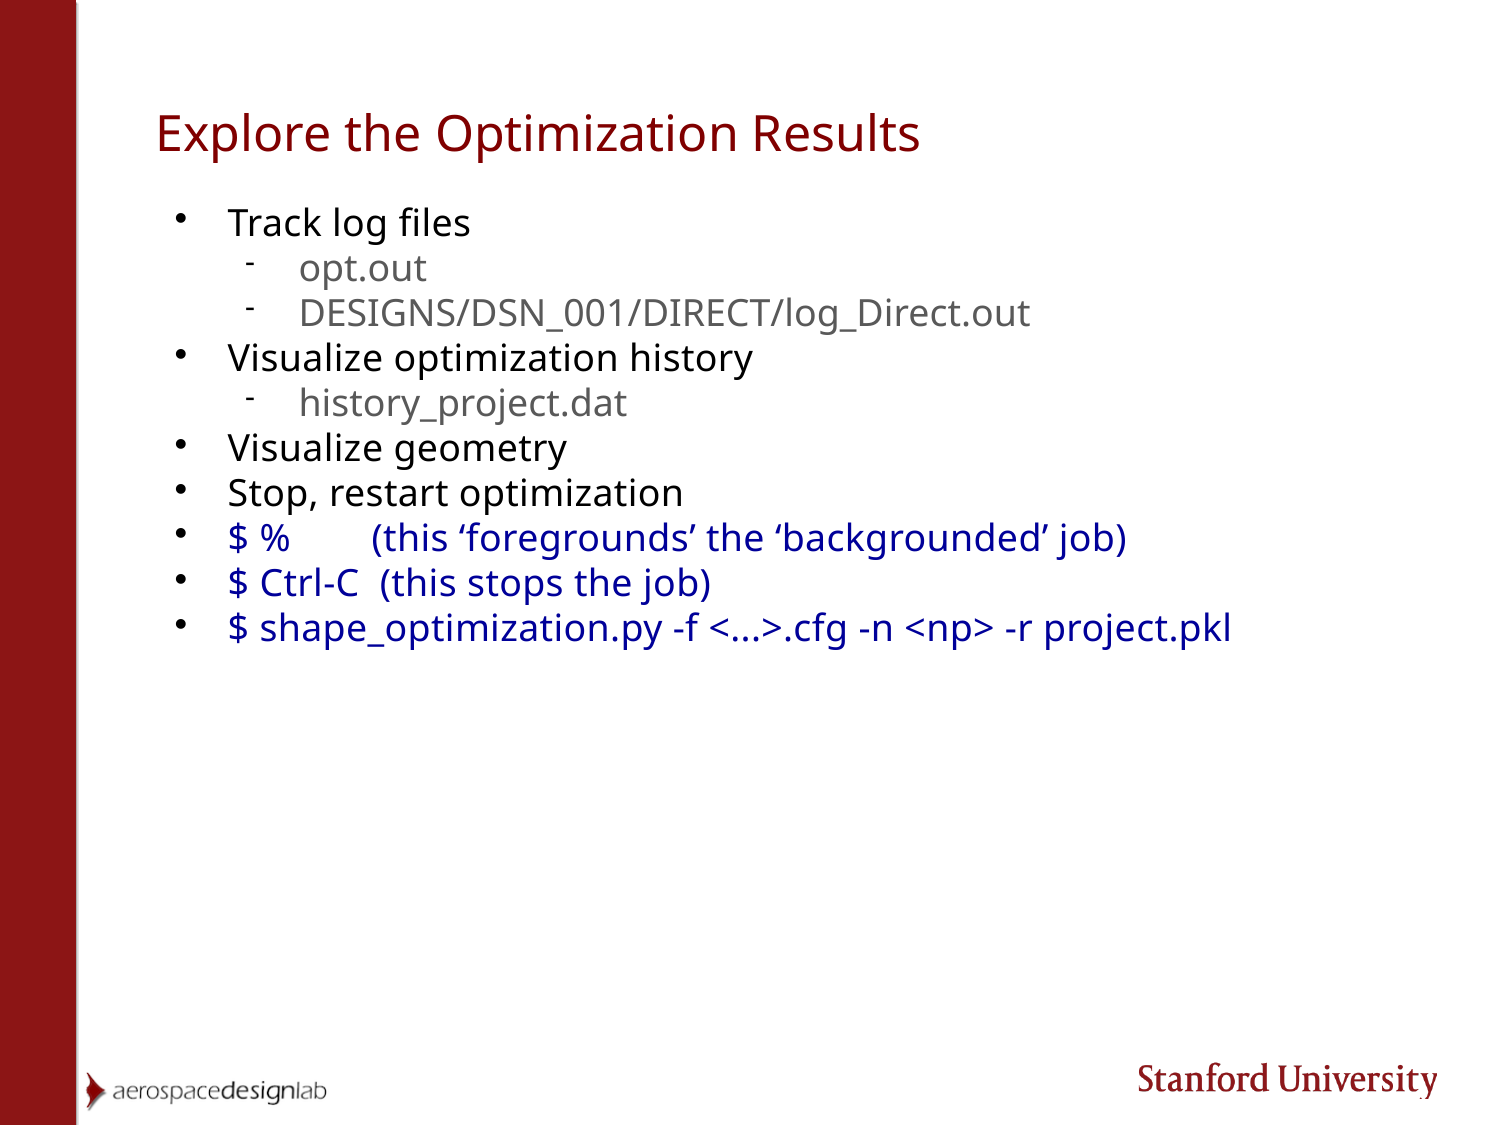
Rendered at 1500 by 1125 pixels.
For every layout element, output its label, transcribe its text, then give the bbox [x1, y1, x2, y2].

text_box Track log files opt.out DESIGNS/DSN_001/DIRECT/log_Direct.out Visualize optimization history history_project.dat Visualize geometry Stop, restart optimization $ % (this ‘foregrounds’ the ‘backgrounded’ job) $ Ctrl-C (this stops the job) $ shape_optimization.py -f <...>.cfg -n <np> -r project.pkl [156, 198, 1420, 1021]
picture [82, 1071, 330, 1112]
text_box Explore the Optimization Results [155, 78, 1420, 186]
